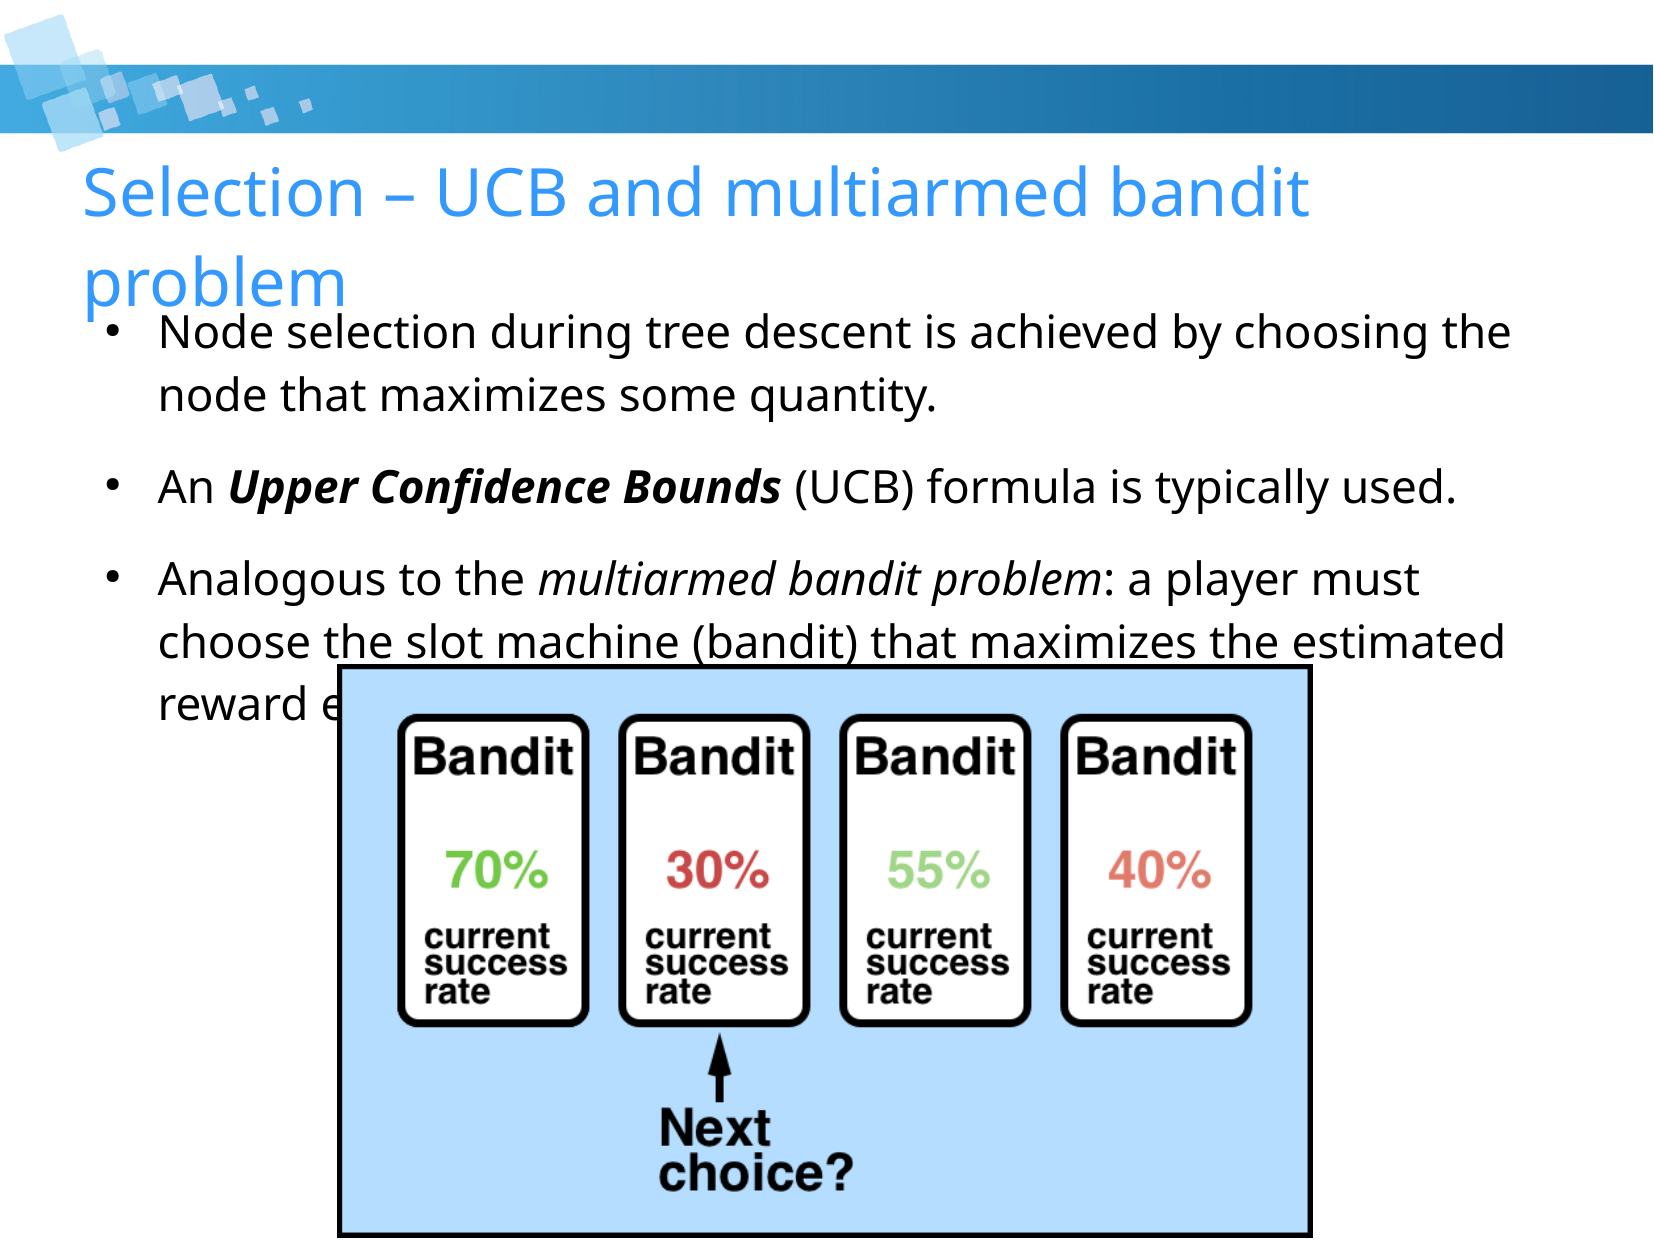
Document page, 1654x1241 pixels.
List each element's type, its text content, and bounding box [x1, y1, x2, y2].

list Node selection during tree descent is achieved by choosing the node that maximizes some quantity. An Upper Confidence Bounds (UCB) formula is typically used. Analogous to the multiarmed bandit problem: a player must choose the slot machine (bandit) that maximizes the estimated reward each turn. [86, 300, 1576, 676]
picture [0, 0, 1653, 1238]
title Selection – UCB and multiarmed bandit problem [82, 132, 1571, 340]
